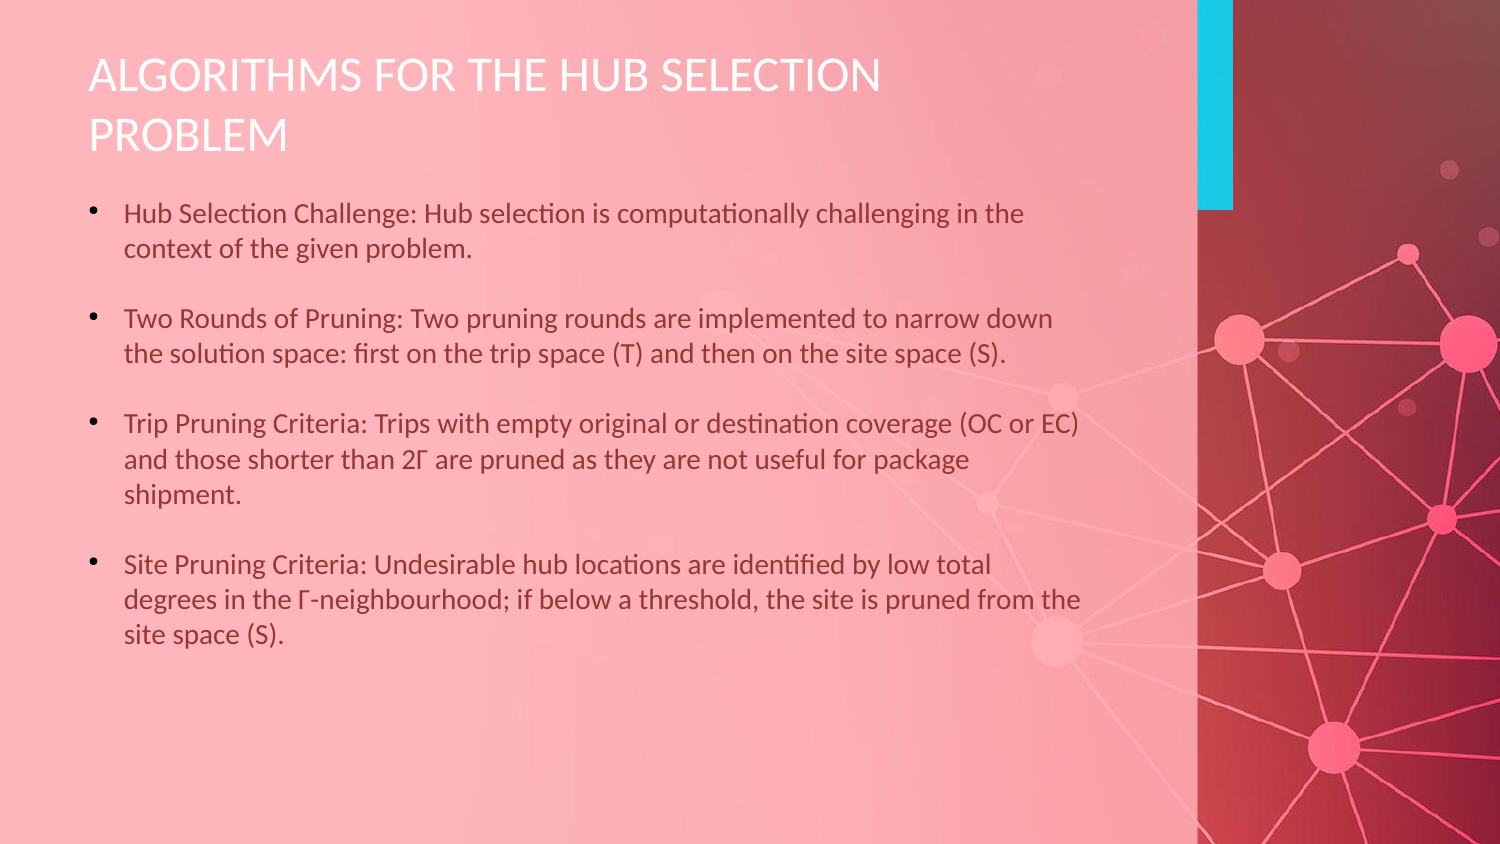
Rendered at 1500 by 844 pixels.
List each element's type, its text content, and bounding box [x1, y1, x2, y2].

list Hub Selection Challenge: Hub selection is computationally challenging in the context of the given problem. Two Rounds of Pruning: Two pruning rounds are implemented to narrow down the solution space: first on the trip space (T) and then on the site space (S). Trip Pruning Criteria: Trips with empty original or destination coverage (OC or EC) and those shorter than 2Γ are pruned as they are not useful for package shipment. Site Pruning Criteria: Undesirable hub locations are identified by low total degrees in the Γ-neighbourhood; if below a threshold, the site is pruned from the site space (S). [73, 186, 1101, 837]
title ALGORITHMS FOR THE HUB SELECTION PROBLEM [73, 41, 1101, 161]
picture [0, 0, 1500, 844]
